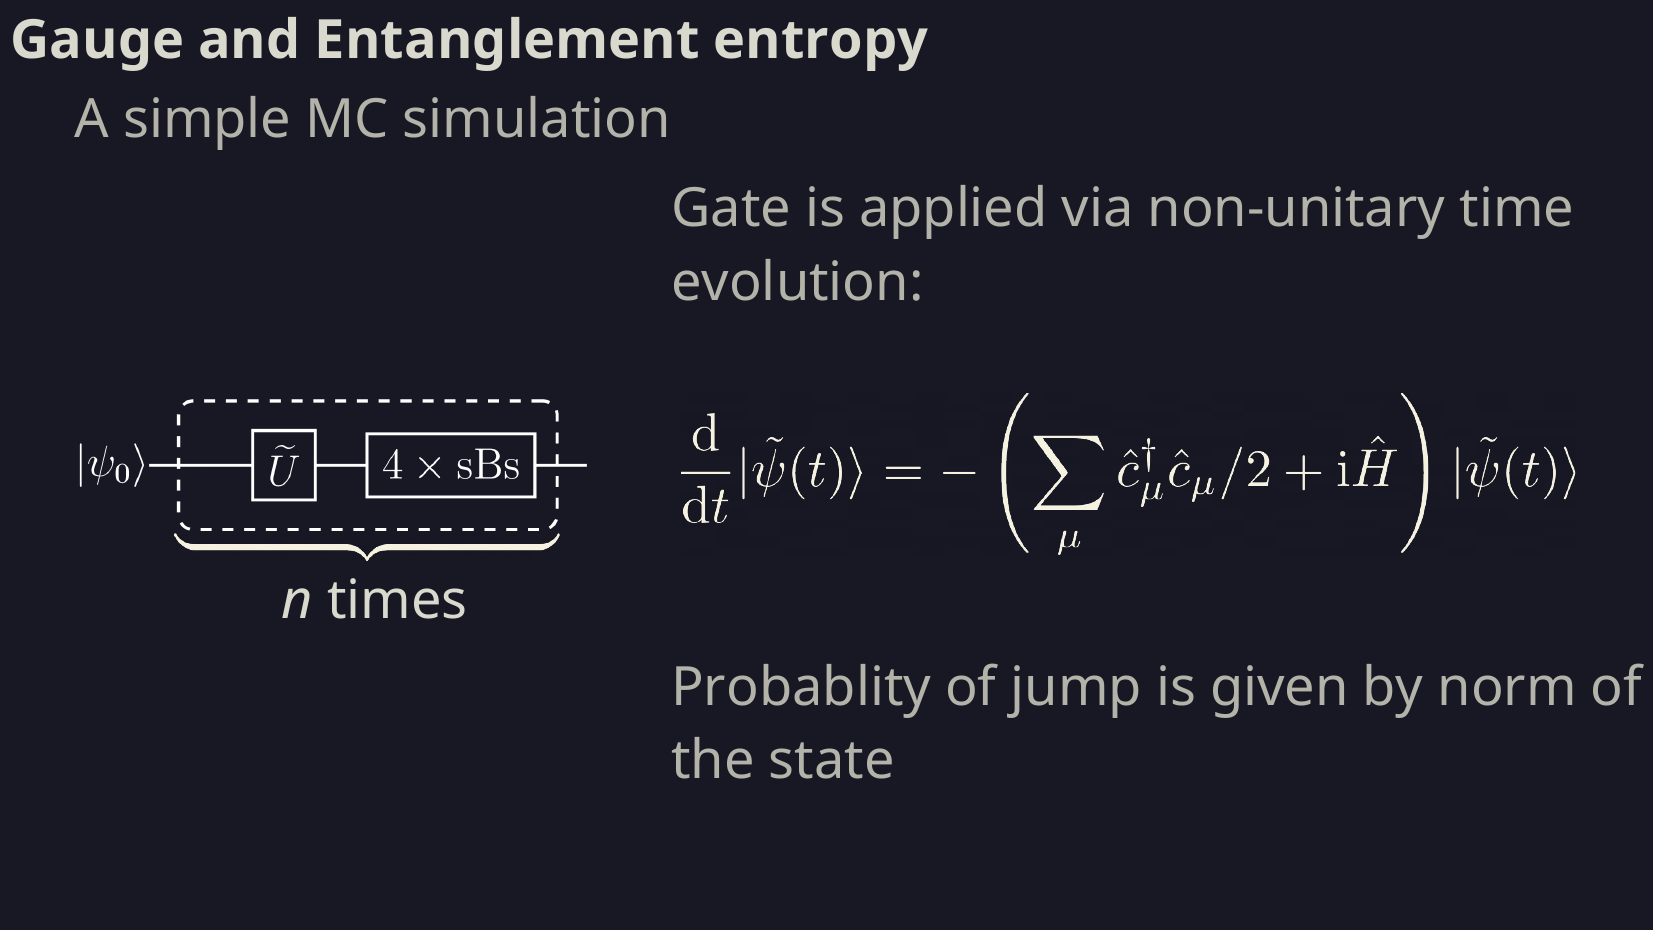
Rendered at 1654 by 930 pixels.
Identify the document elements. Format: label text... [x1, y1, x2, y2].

text_box A simple MC simulation [74, 79, 810, 155]
text_box Probablity of jump is given by norm of the state [671, 646, 1621, 789]
text_box Gauge and Entanglement entropy [10, 0, 1635, 80]
picture [0, 393, 1576, 668]
text_box Gate is applied via non-unitary time evolution: [671, 168, 1539, 311]
